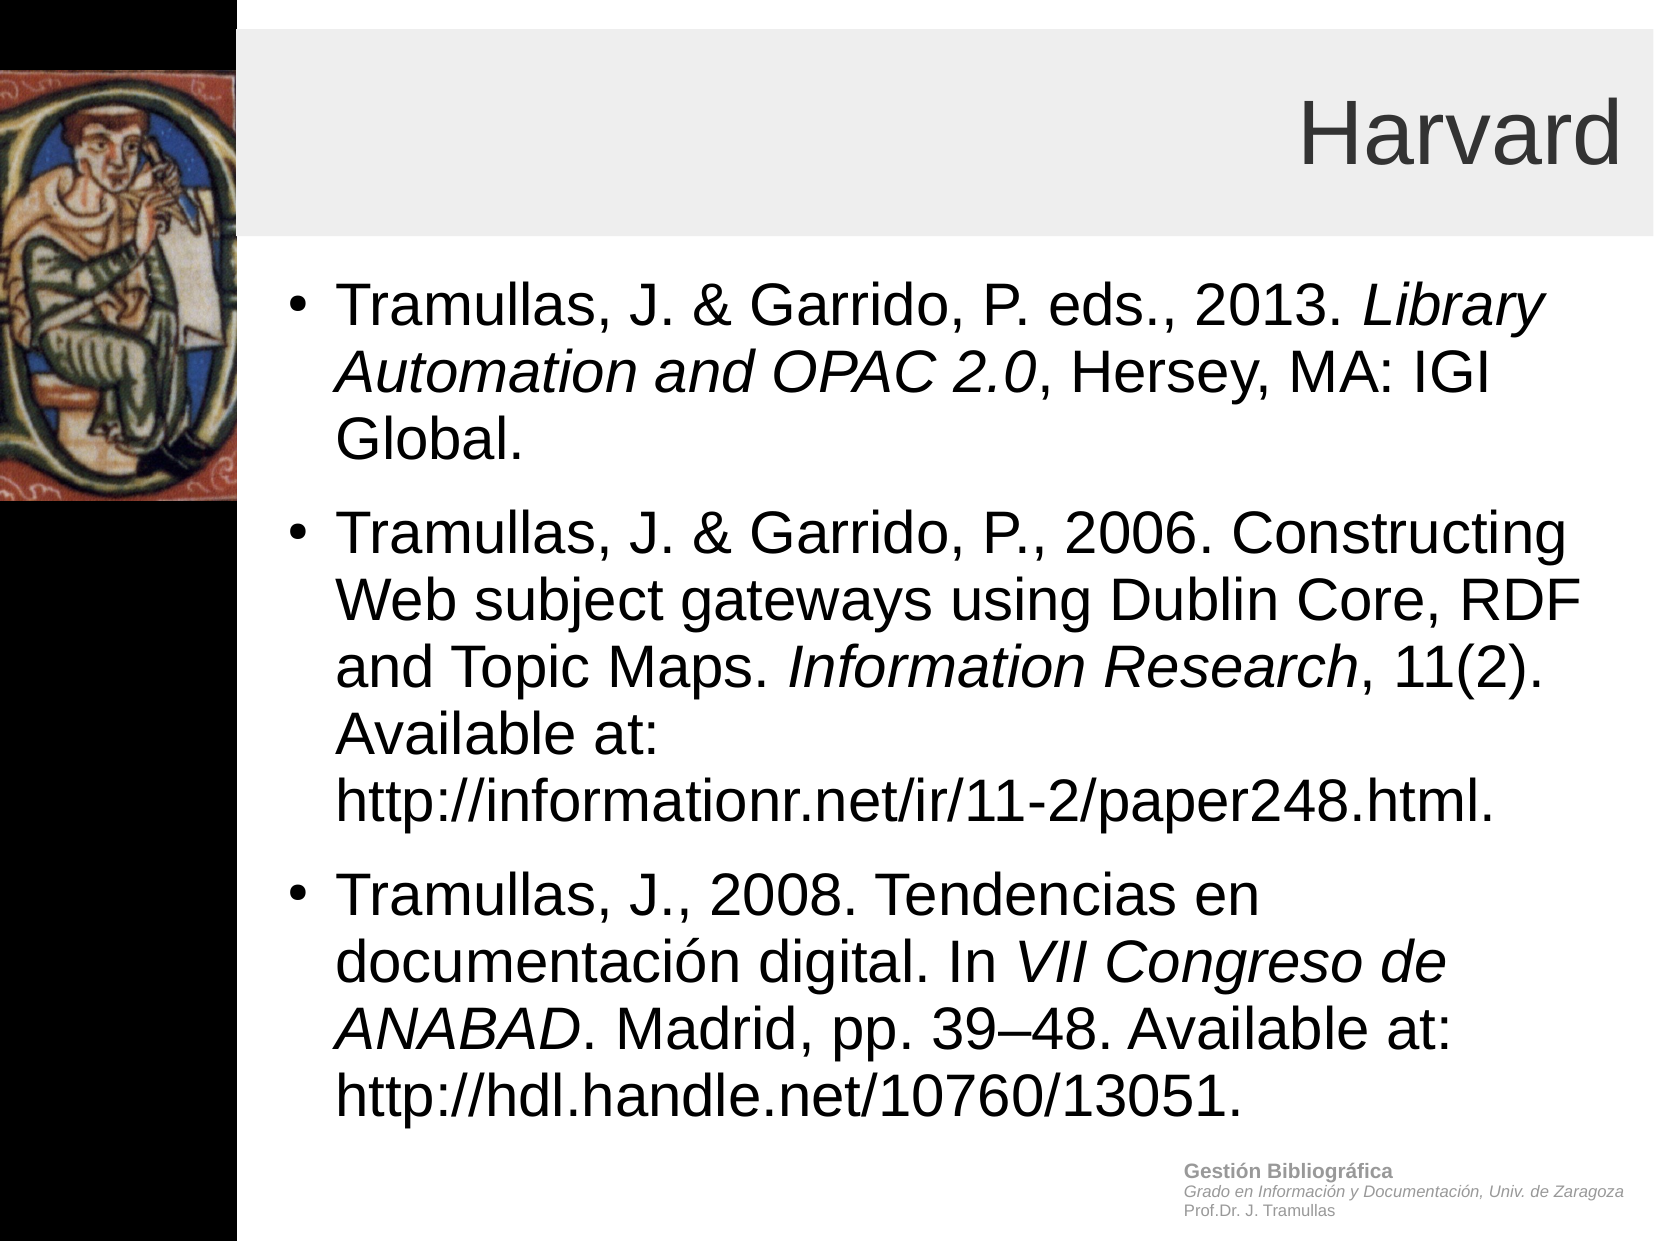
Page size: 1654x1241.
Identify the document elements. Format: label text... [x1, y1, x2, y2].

title Harvard [236, 29, 1654, 237]
picture [0, 70, 237, 501]
list Tramullas, J. & Garrido, P. eds., 2013. Library Automation and OPAC 2.0, Hersey, MA: IGI Global. Tramullas, J. & Garrido, P., 2006. Constructing Web subject gateways using Dublin Core, RDF and Topic Maps. Information Research, 11(2). Available at: http://informationr.net/ir/11-2/paper248.html. Tramullas, J., 2008. Tendencias en documentación digital. In VII Congreso de ANABAD. Madrid, pp. 39–48. Available at: http://hdl.handle.net/10760/13051. [271, 271, 1619, 1134]
